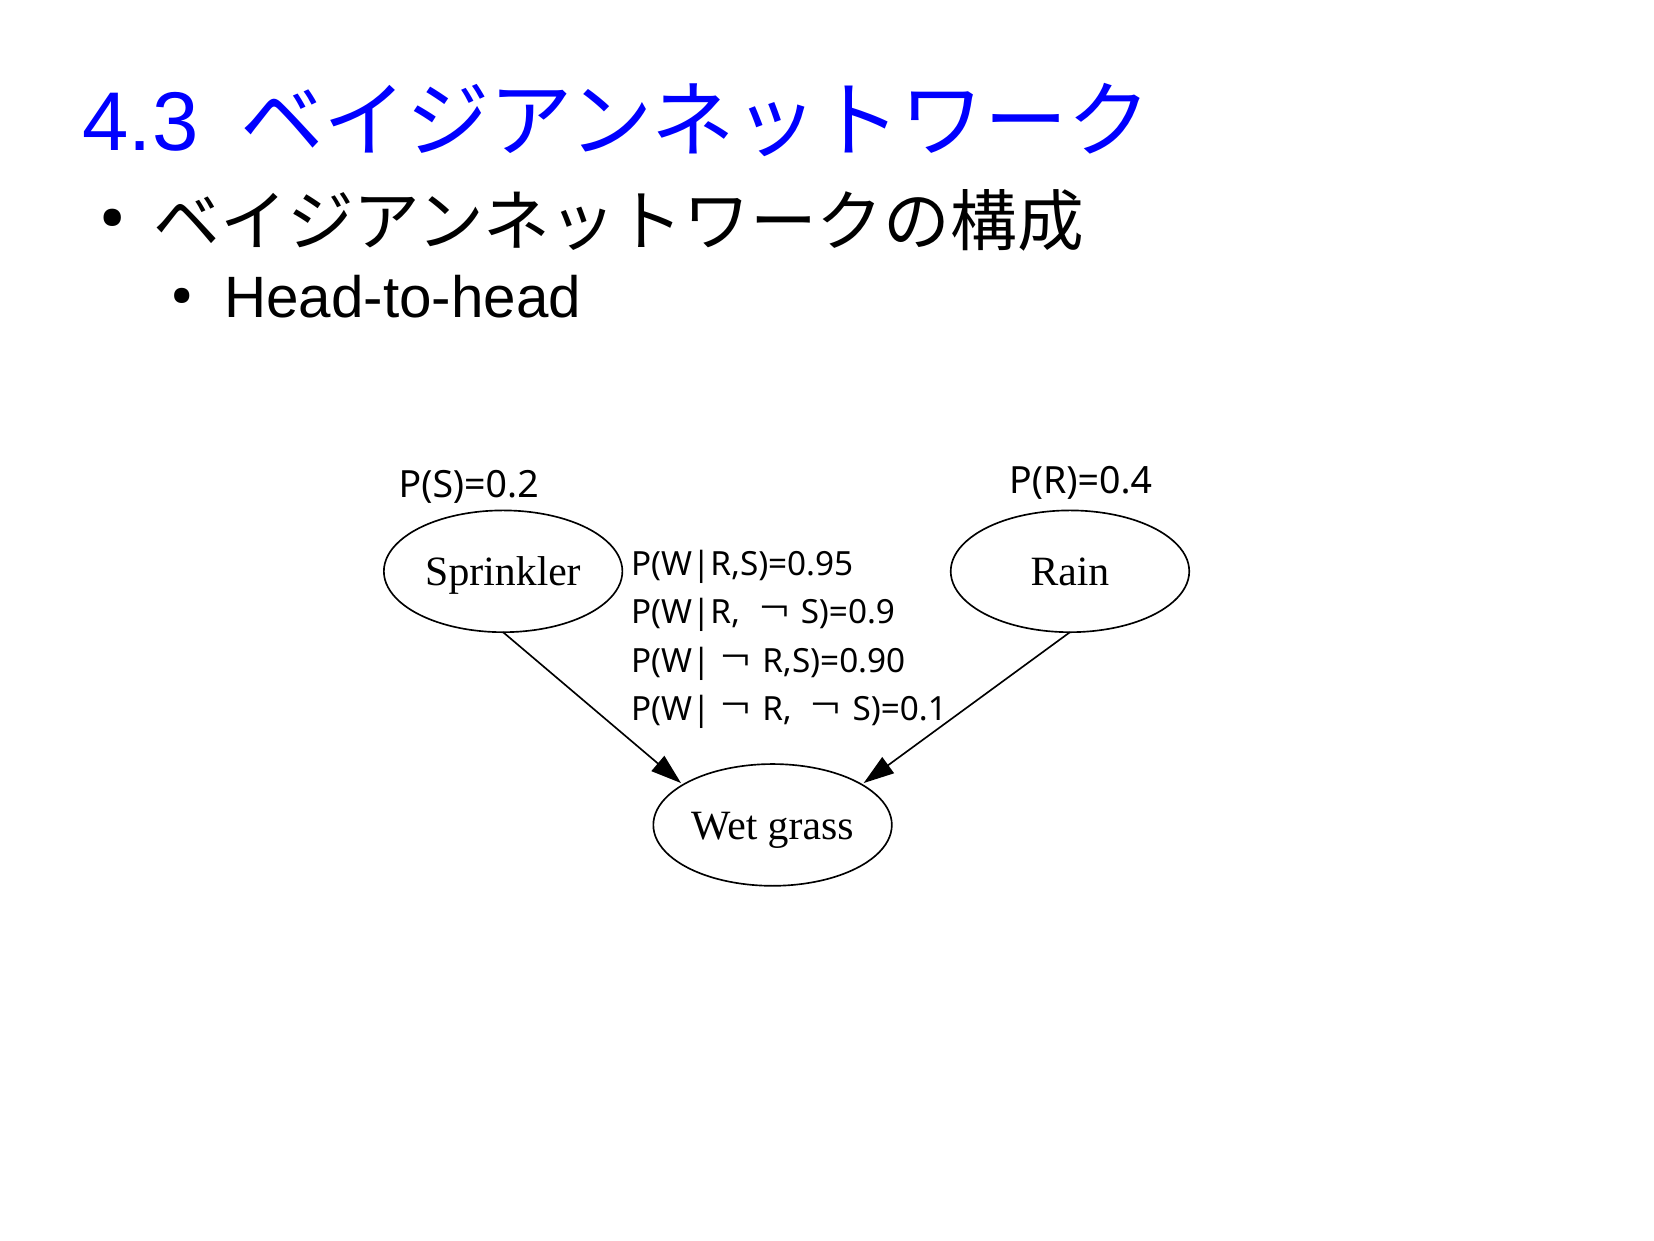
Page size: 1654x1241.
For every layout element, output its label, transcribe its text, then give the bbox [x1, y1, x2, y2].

text_box P(W|R,S)=0.95 P(W|R, ￢S)=0.9 P(W|￢R,S)=0.90 P(W|￢R, ￢S)=0.1 [616, 532, 999, 738]
title 4.3 ベイジアンネットワーク [82, 49, 1571, 174]
text_box P(S)=0.2 [383, 450, 562, 511]
text_box P(R)=0.4 [994, 446, 1176, 507]
list ベイジアンネットワークの構成 Head-to-head [82, 174, 1571, 966]
text_box Sprinkler [383, 510, 623, 633]
text_box Rain [950, 510, 1190, 633]
text_box Wet grass [653, 764, 892, 886]
